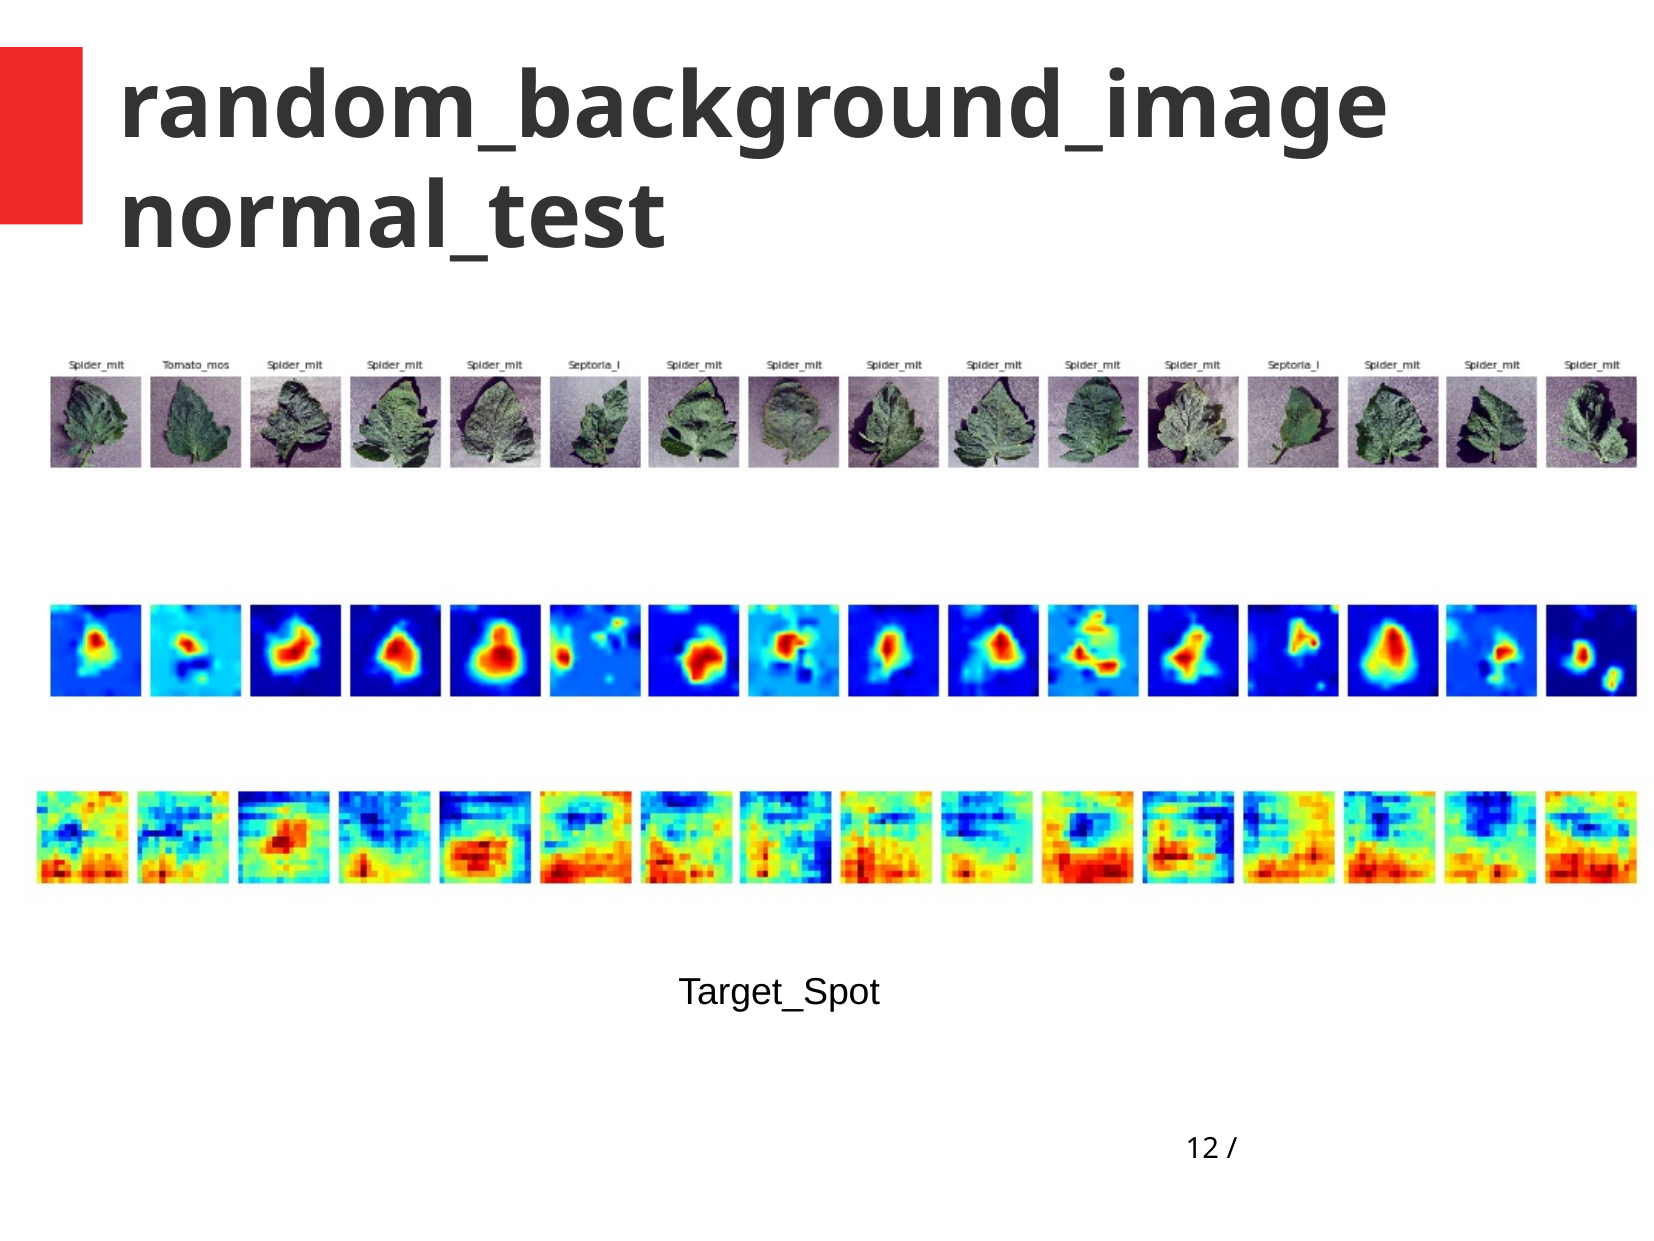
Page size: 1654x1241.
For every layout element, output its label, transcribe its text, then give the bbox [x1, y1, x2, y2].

picture [0, 776, 1654, 921]
title random_background_image normal_test [118, 45, 1571, 260]
text_box / [1185, 1129, 1571, 1216]
picture [0, 349, 1654, 505]
picture [0, 588, 1654, 734]
text_box Target_Spot [663, 963, 1006, 1021]
